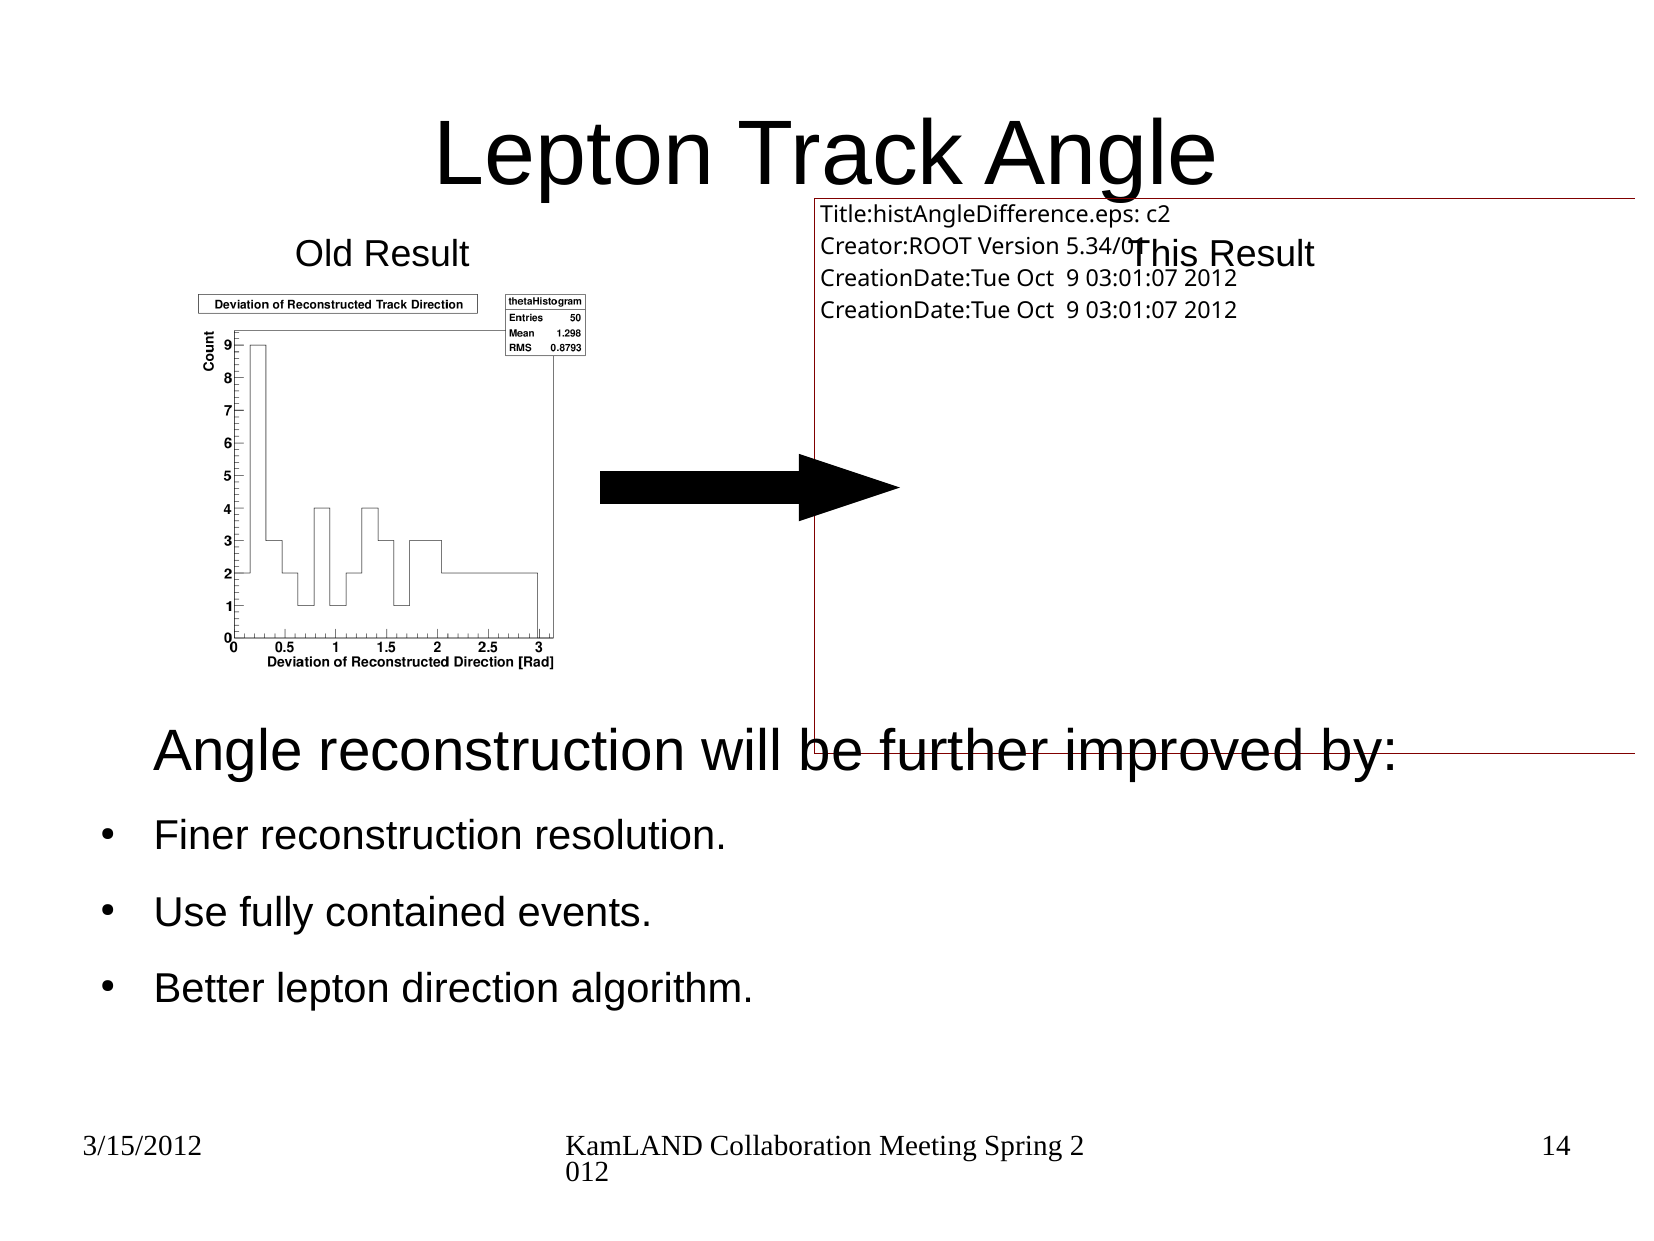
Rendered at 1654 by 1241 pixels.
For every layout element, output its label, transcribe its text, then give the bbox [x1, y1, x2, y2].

title Lepton Track Angle [82, 49, 1571, 257]
picture [194, 292, 593, 676]
list Angle reconstruction will be further improved by: Finer reconstruction resolution. Use fully contained events. Better lepton direction algorithm. [82, 717, 1571, 1109]
picture [812, 196, 1635, 754]
text_box This Result [1112, 225, 1338, 282]
text_box Old Result [280, 225, 506, 282]
